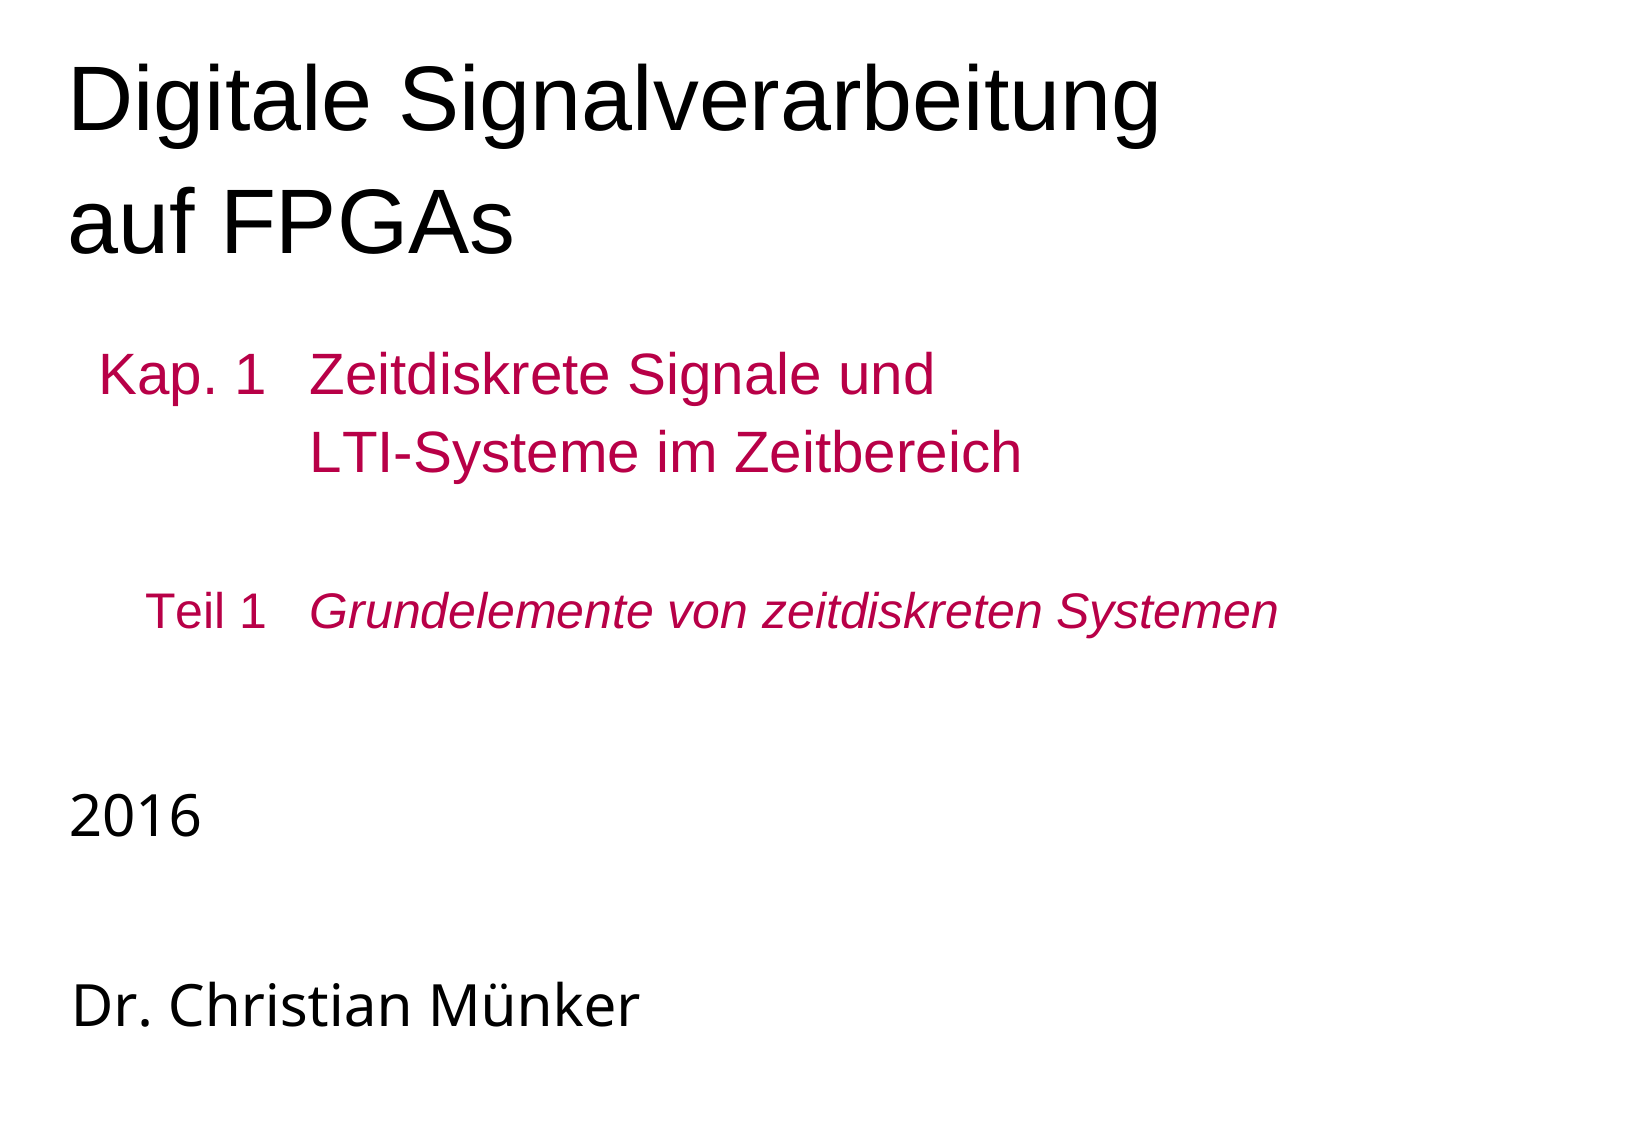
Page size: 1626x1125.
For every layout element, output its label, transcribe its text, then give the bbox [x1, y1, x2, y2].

subtitle 2016 Dr. Christian Münker [68, 781, 1532, 1021]
title Digitale Signalverarbeitung auf FPGAs Kap. 1 Zeitdiskrete Signale und LTI-Systeme im Zeitbereich Teil 1 Grundelemente von zeitdiskreten Systemen [67, 37, 1365, 695]
